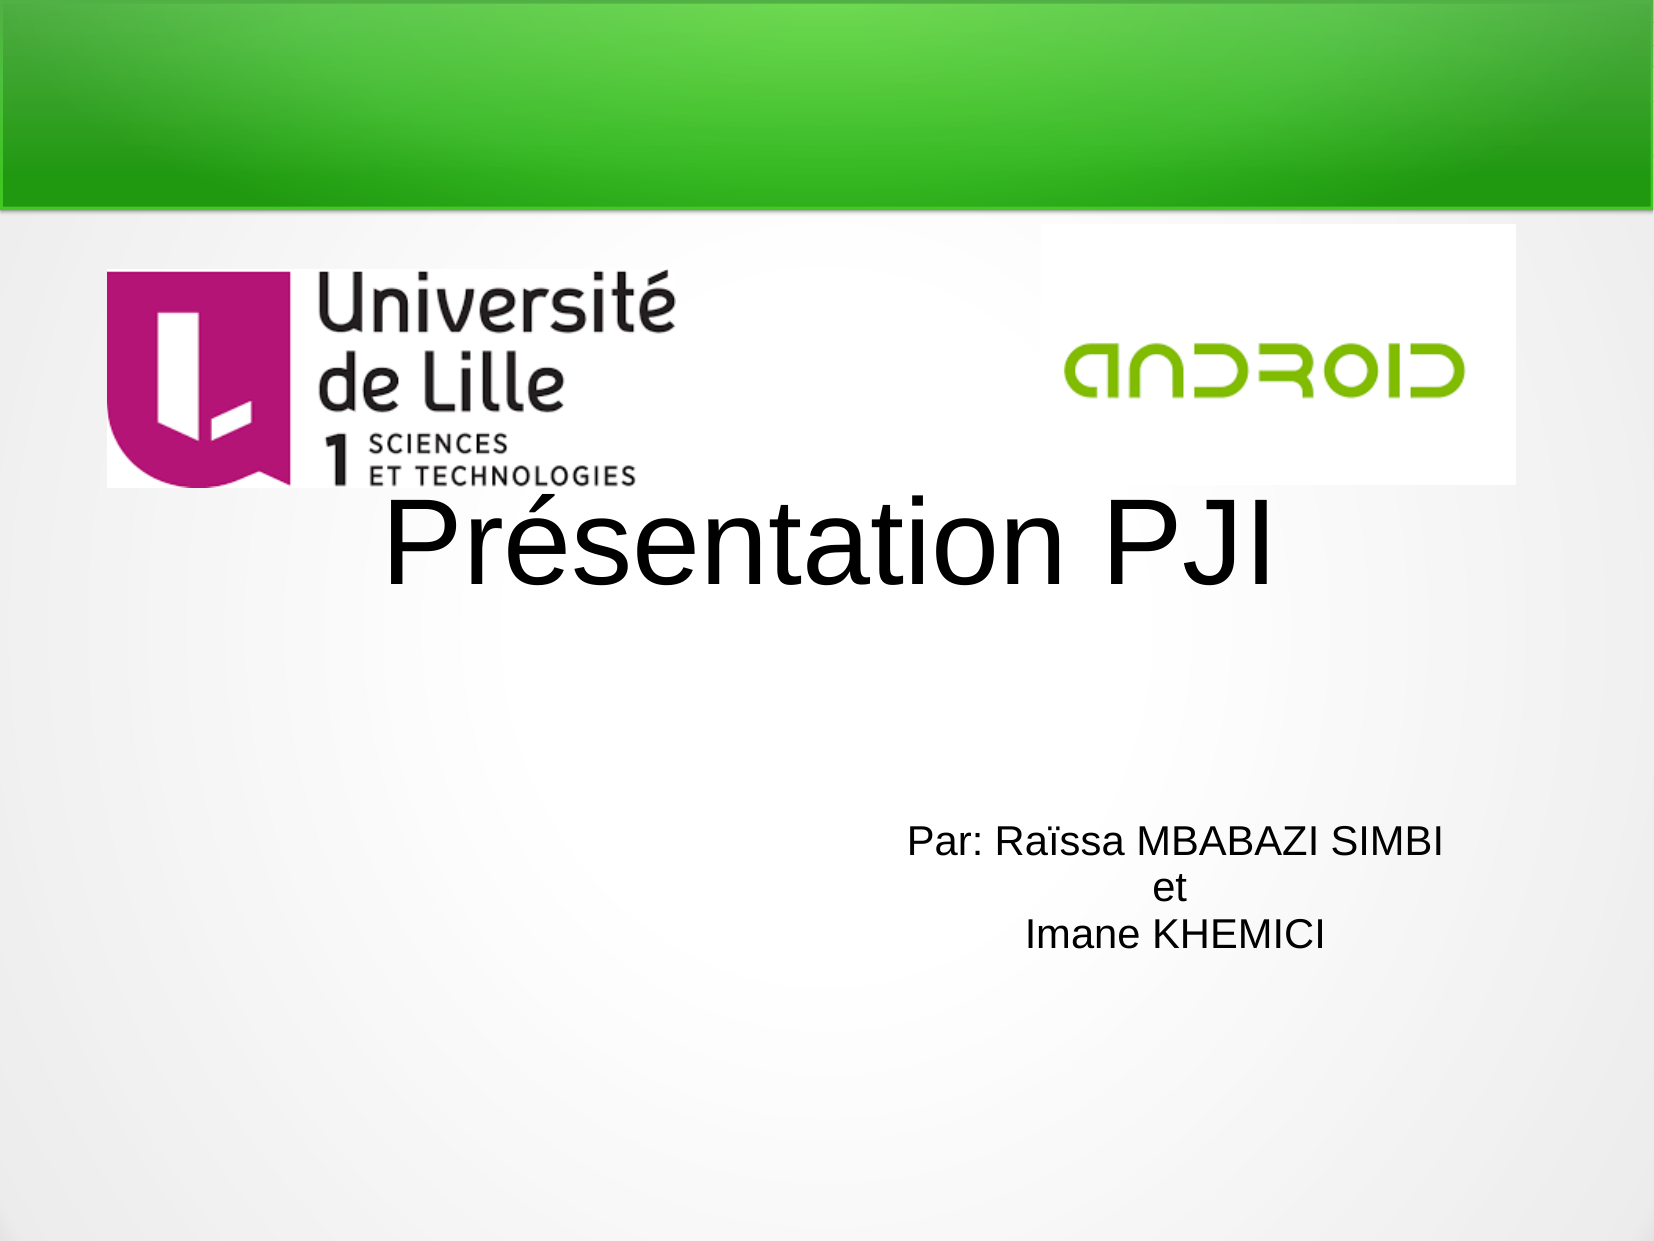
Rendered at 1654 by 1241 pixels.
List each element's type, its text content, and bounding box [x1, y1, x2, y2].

picture [1041, 224, 1516, 485]
subtitle Par: Raïssa MBABAZI SIMBI et Imane KHEMICI [780, 765, 1571, 1010]
title Présentation PJI [90, 49, 1571, 1036]
picture [107, 269, 676, 488]
